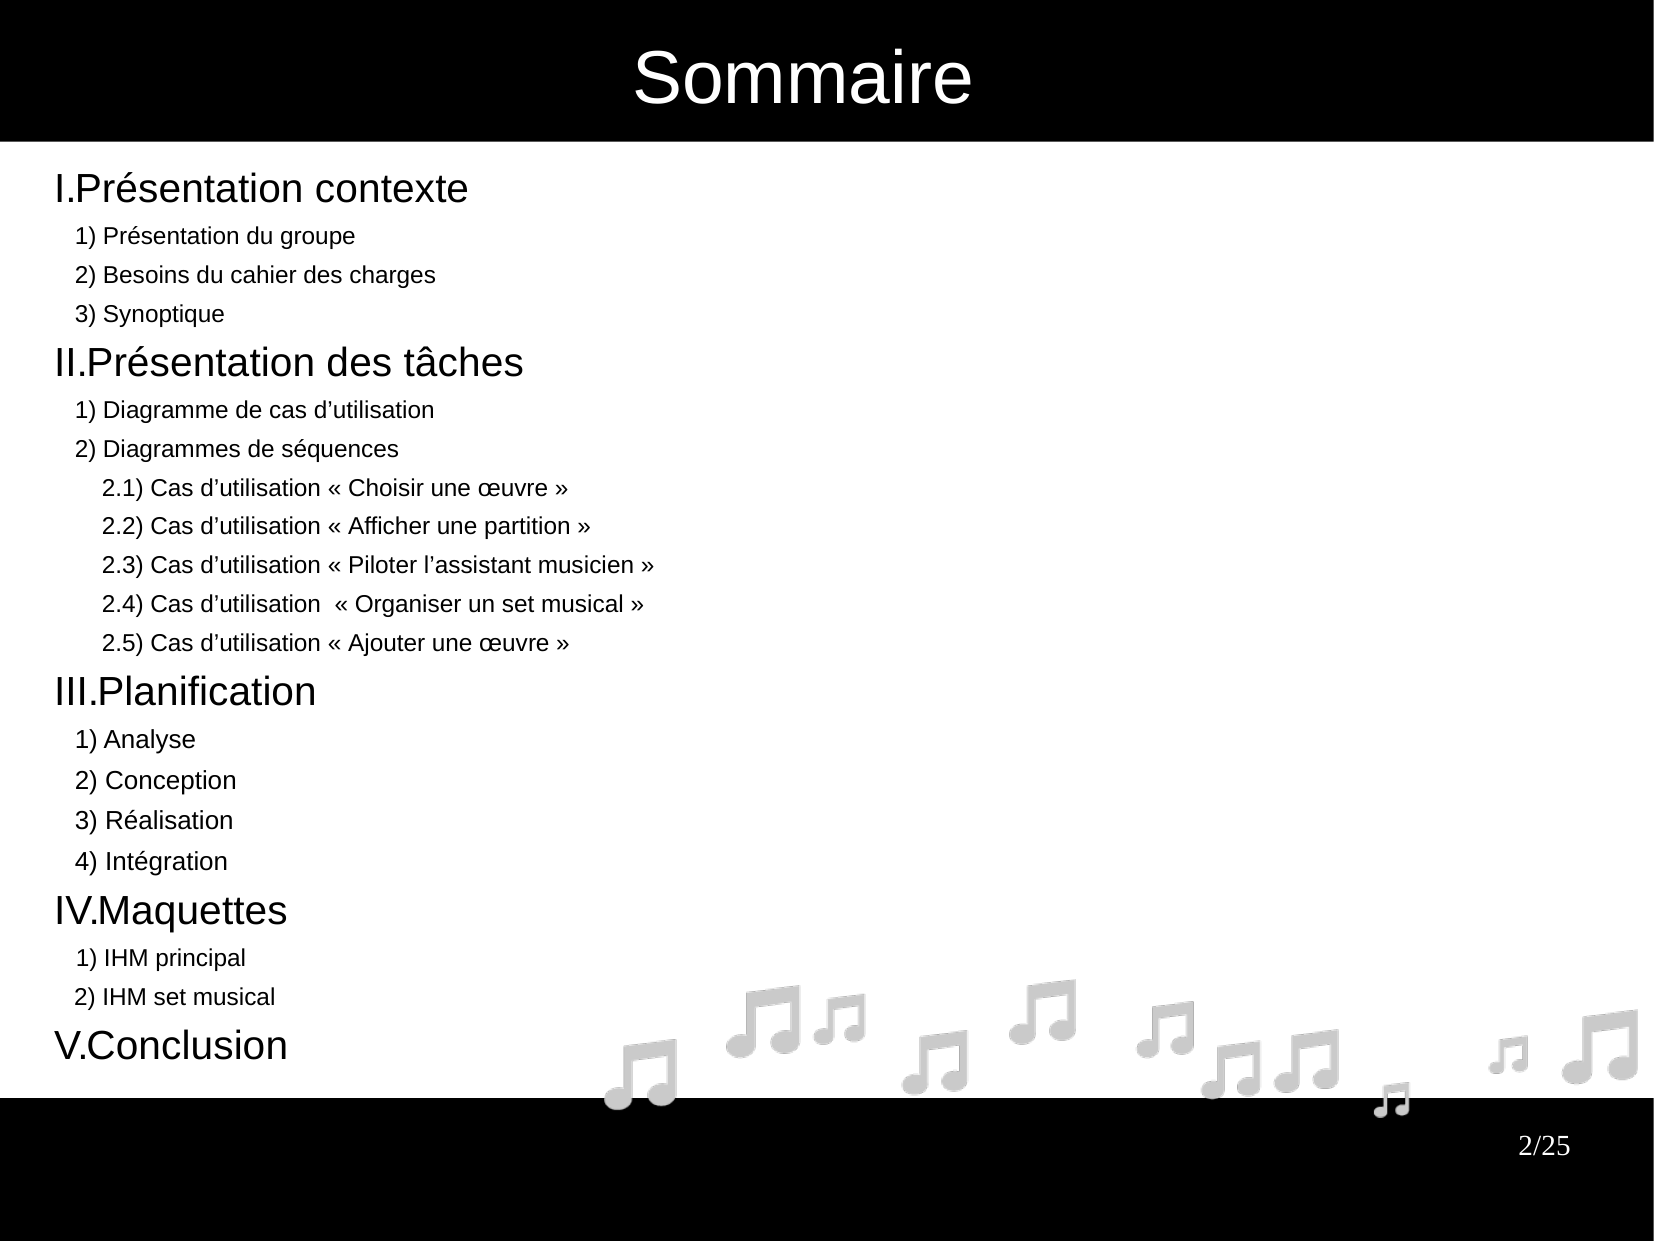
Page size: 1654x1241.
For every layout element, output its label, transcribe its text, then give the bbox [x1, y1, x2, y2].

list Présentation contexte 1) Présentation du groupe 2) Besoins du cahier des charges 3) Synoptique Présentation des tâches 1) Diagramme de cas d’utilisation 2) Diagrammes de séquences 2.1) Cas d’utilisation « Choisir une œuvre » 2.2) Cas d’utilisation « Afficher une partition » 2.3) Cas d’utilisation « Piloter l’assistant musicien » 2.4) Cas d’utilisation « Organiser un set musical » 2.5) Cas d’utilisation « Ajouter une œuvre » Planification 1) Analyse 2) Conception 3) Réalisation 4) Intégration Maquettes 1) IHM principal 2) IHM set musical Conclusion [47, 165, 1619, 1075]
title Sommaire [59, 8, 1548, 148]
